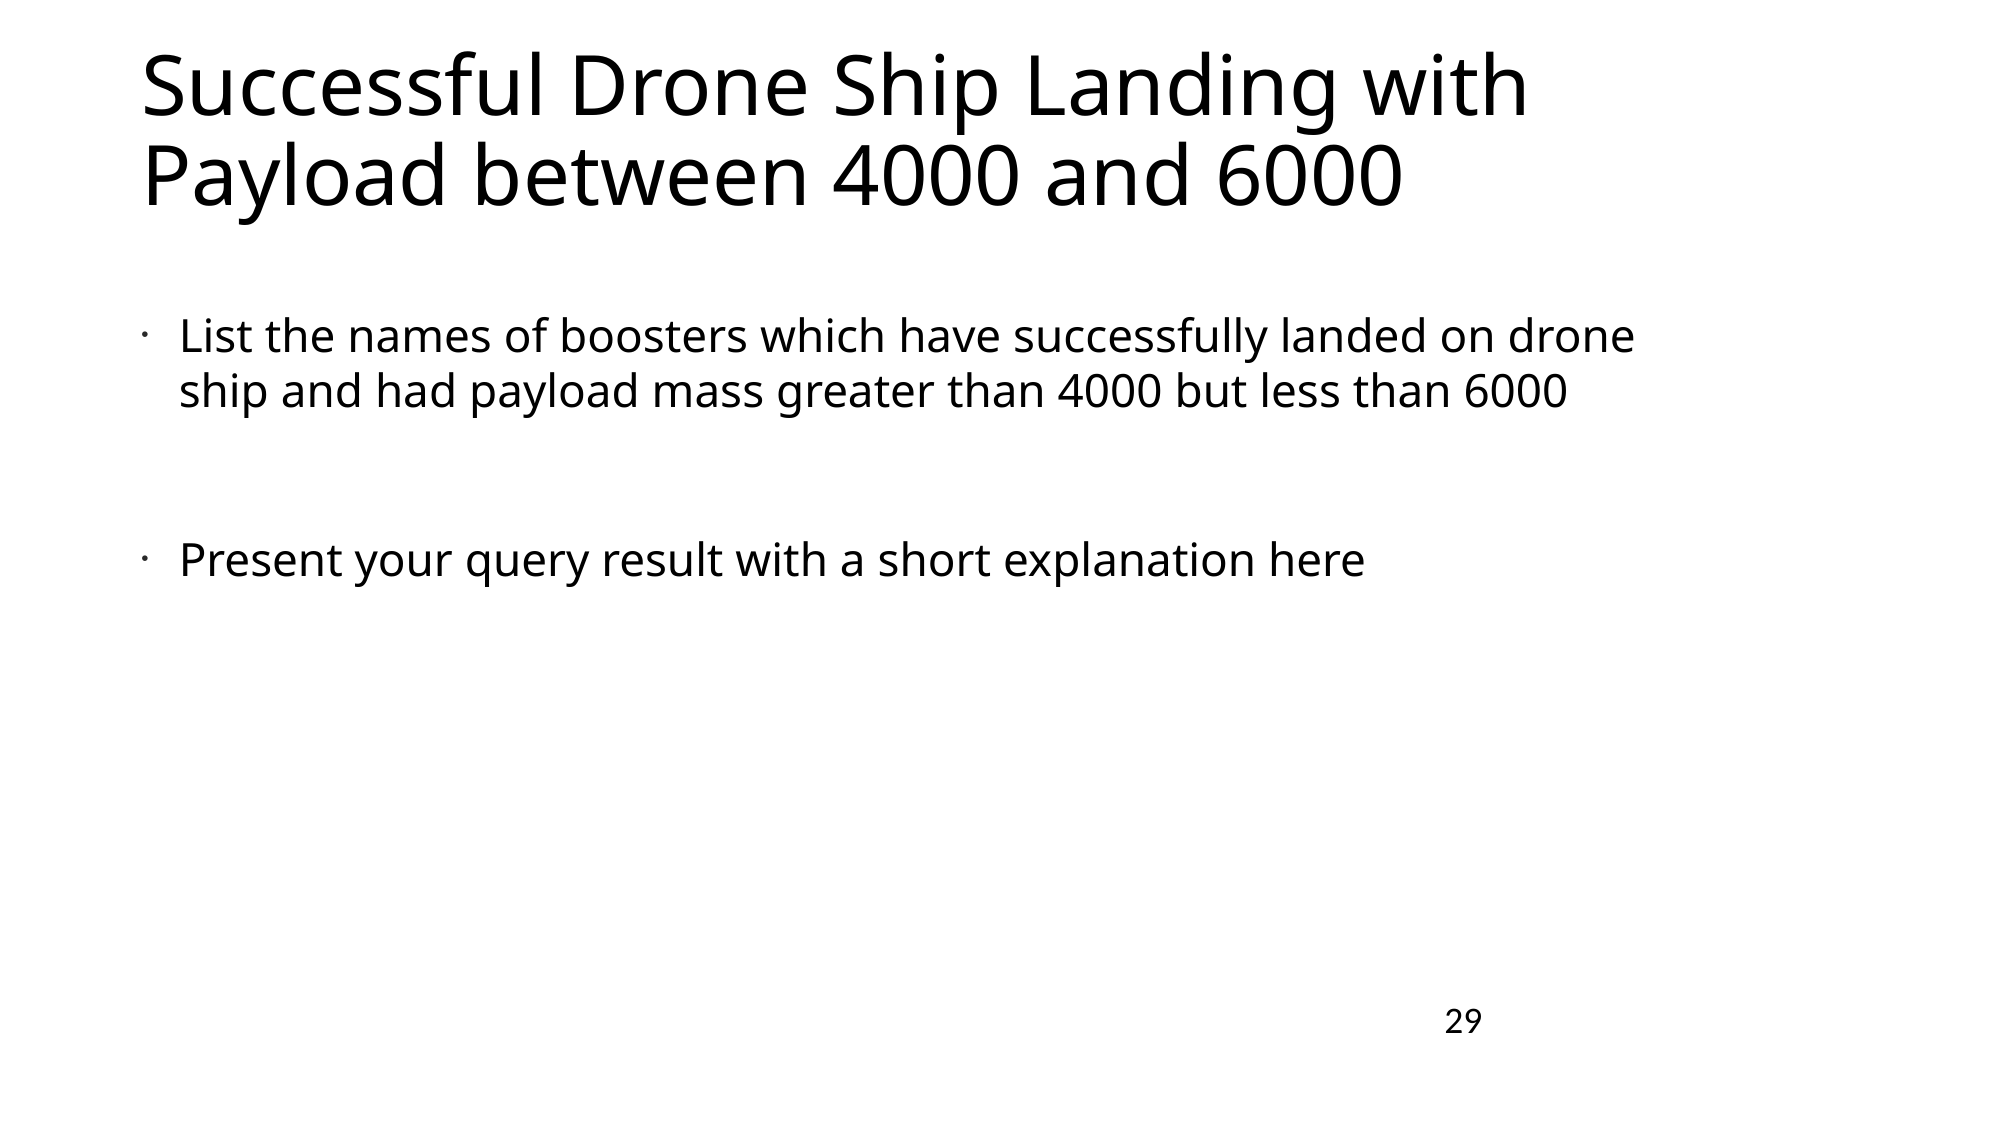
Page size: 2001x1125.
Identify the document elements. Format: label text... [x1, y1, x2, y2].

slide_number <szám> [1429, 988, 1880, 1055]
text_box Successful Drone Ship Landing with Payload between 4000 and 6000 [126, 88, 1852, 179]
list List the names of boosters which have successfully landed on drone ship and had payload mass greater than 4000 but less than 6000 Present your query result with a short explanation here [126, 299, 1725, 1014]
